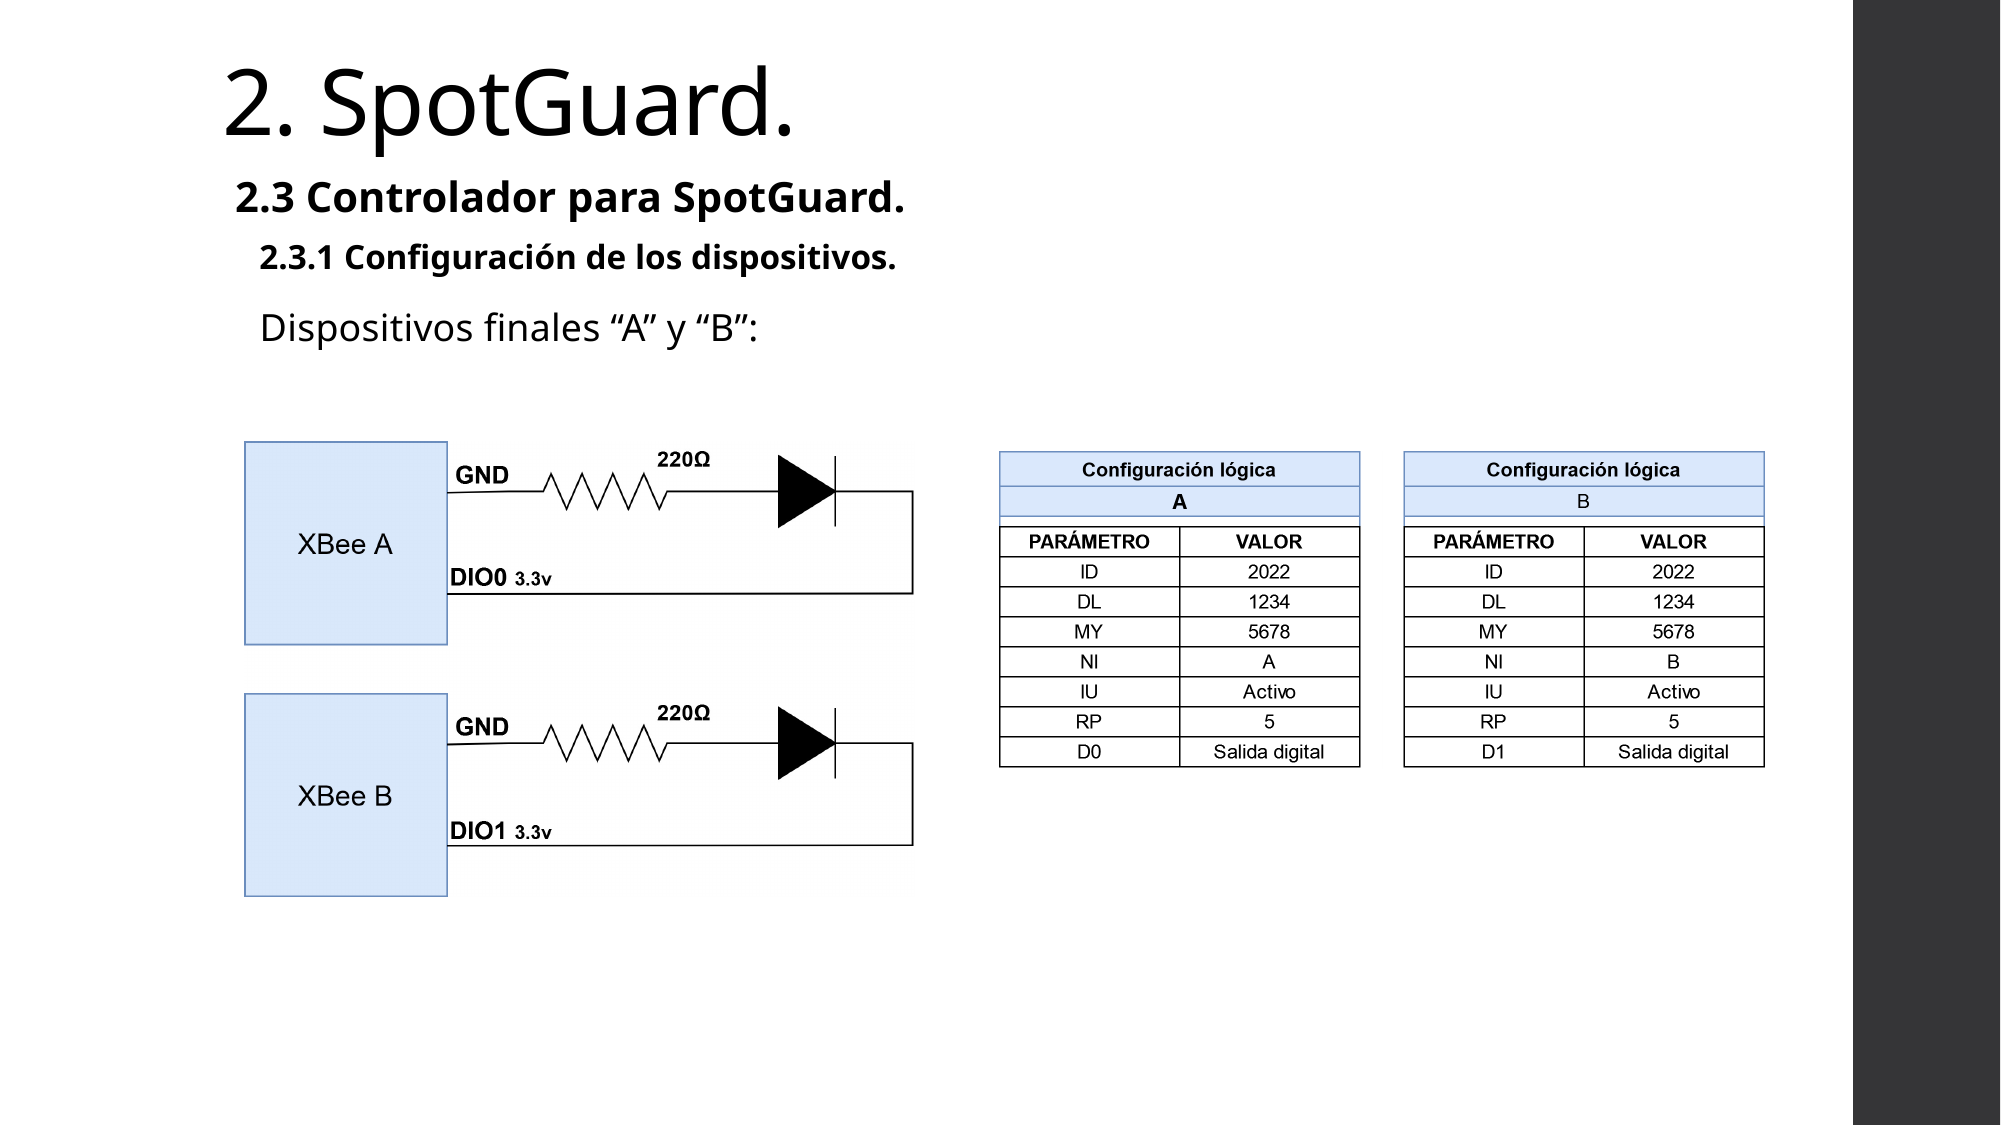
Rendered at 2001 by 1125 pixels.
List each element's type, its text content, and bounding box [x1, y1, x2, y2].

text_box 2.3.1 Configuración de los dispositivos. [244, 228, 1025, 285]
picture [244, 441, 915, 897]
text_box 2. SpotGuard. [206, 30, 1797, 164]
text_box 2.3 Controlador para SpotGuard. [220, 163, 1000, 229]
list Dispositivos finales “A” y “B”: [244, 299, 1655, 1014]
picture [999, 451, 1766, 769]
